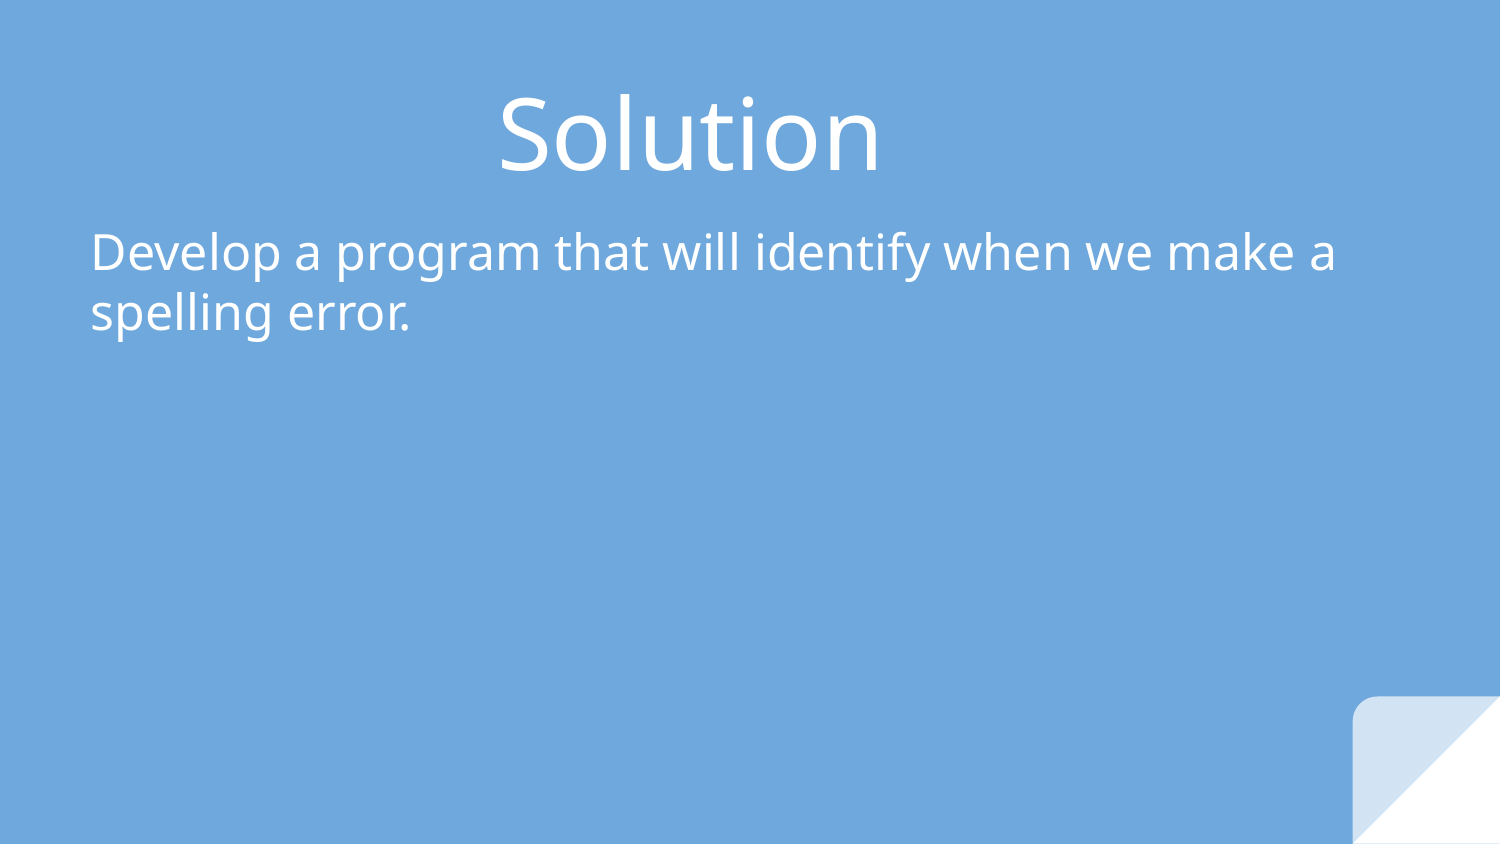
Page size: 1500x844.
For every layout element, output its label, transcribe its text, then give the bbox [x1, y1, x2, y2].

title Solution [107, 52, 1456, 206]
subtitle Develop a program that will identify when we make a spelling error. [75, 205, 1425, 709]
